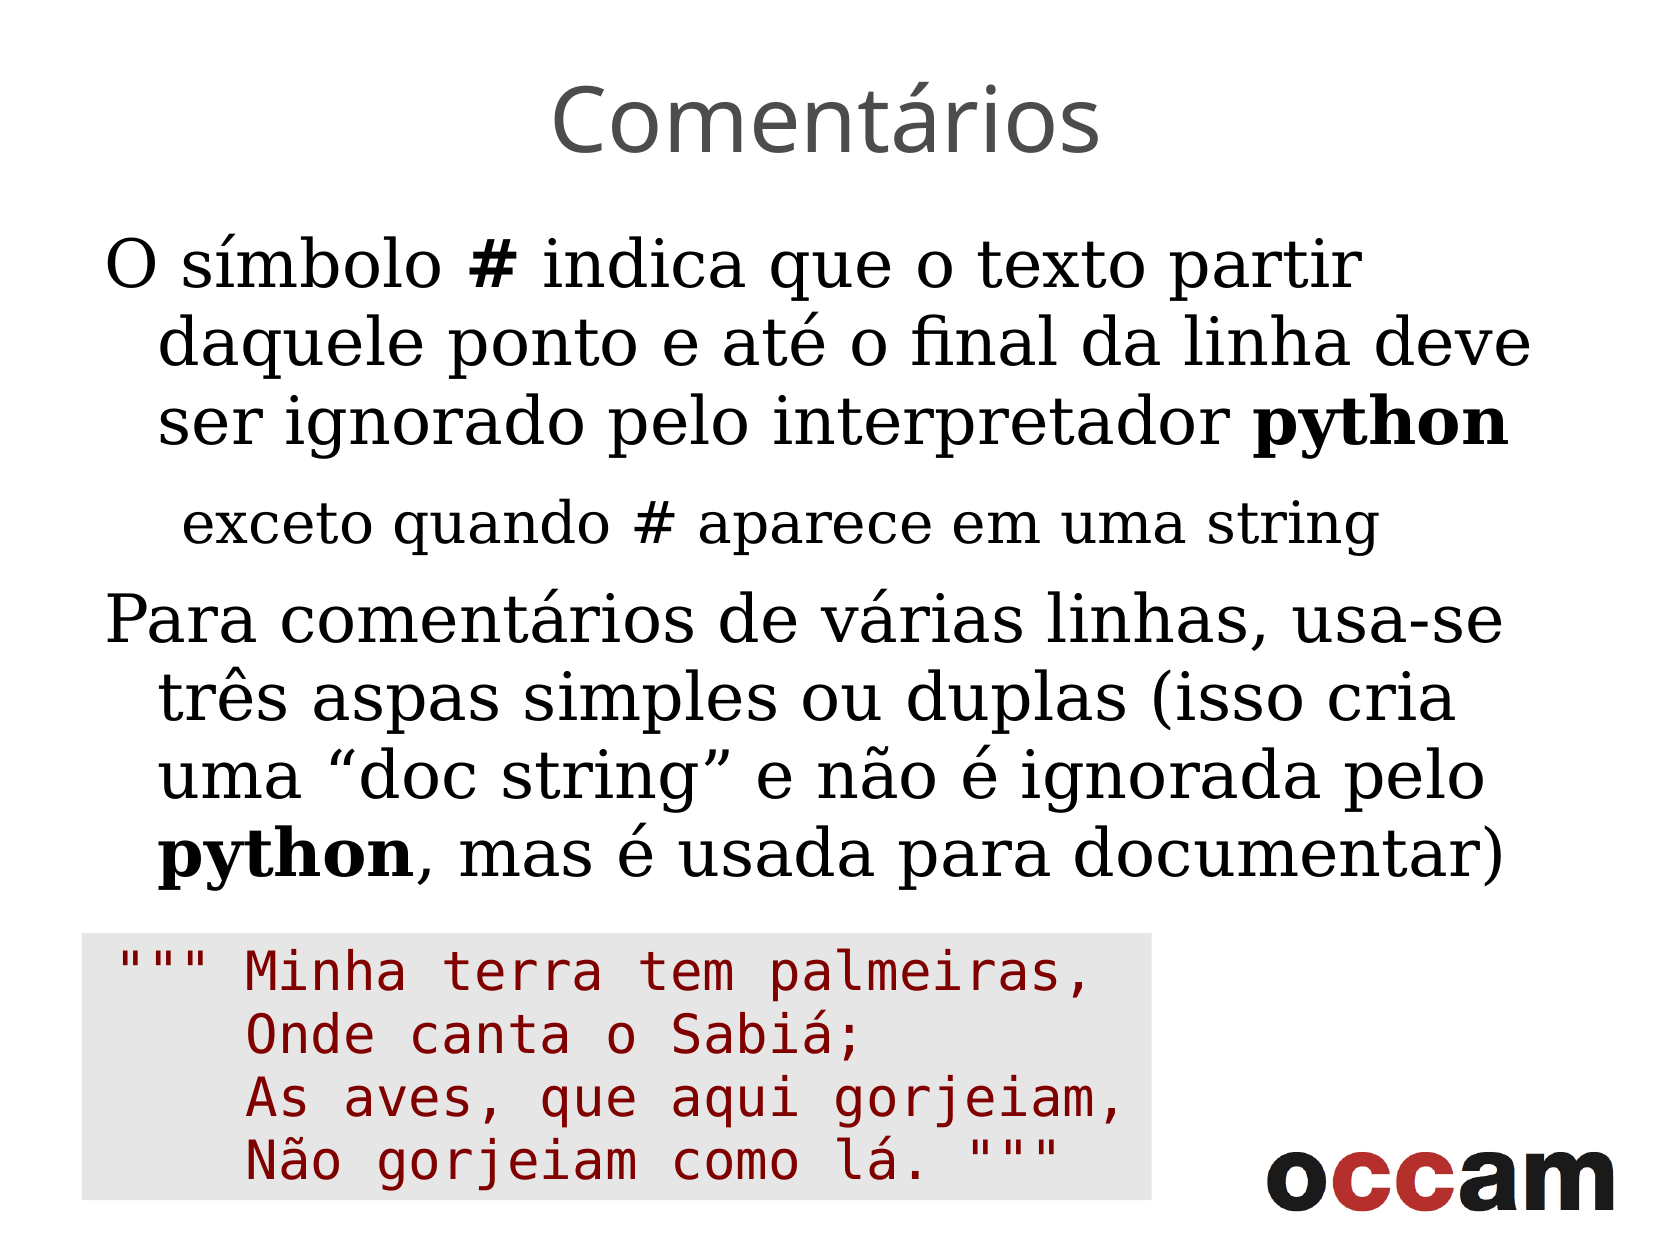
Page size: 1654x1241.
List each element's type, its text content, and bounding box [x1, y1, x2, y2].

text_box """ Minha terra tem palmeiras, Onde canta o Sabiá; As aves, que aqui gorjeiam, Não gorjeiam como lá. """ [81, 933, 1152, 1201]
list O símbolo # indica que o texto partir daquele ponto e até o final da linha deve ser ignorado pelo interpretador python exceto quando # aparece em uma string Para comentários de várias linhas, usa-se três aspas simples ou duplas (isso cria uma “doc string” e não é ignorada pelo python, mas é usada para documentar) [86, 225, 1576, 1088]
title Comentários [82, 21, 1571, 214]
picture [1237, 1122, 1643, 1241]
